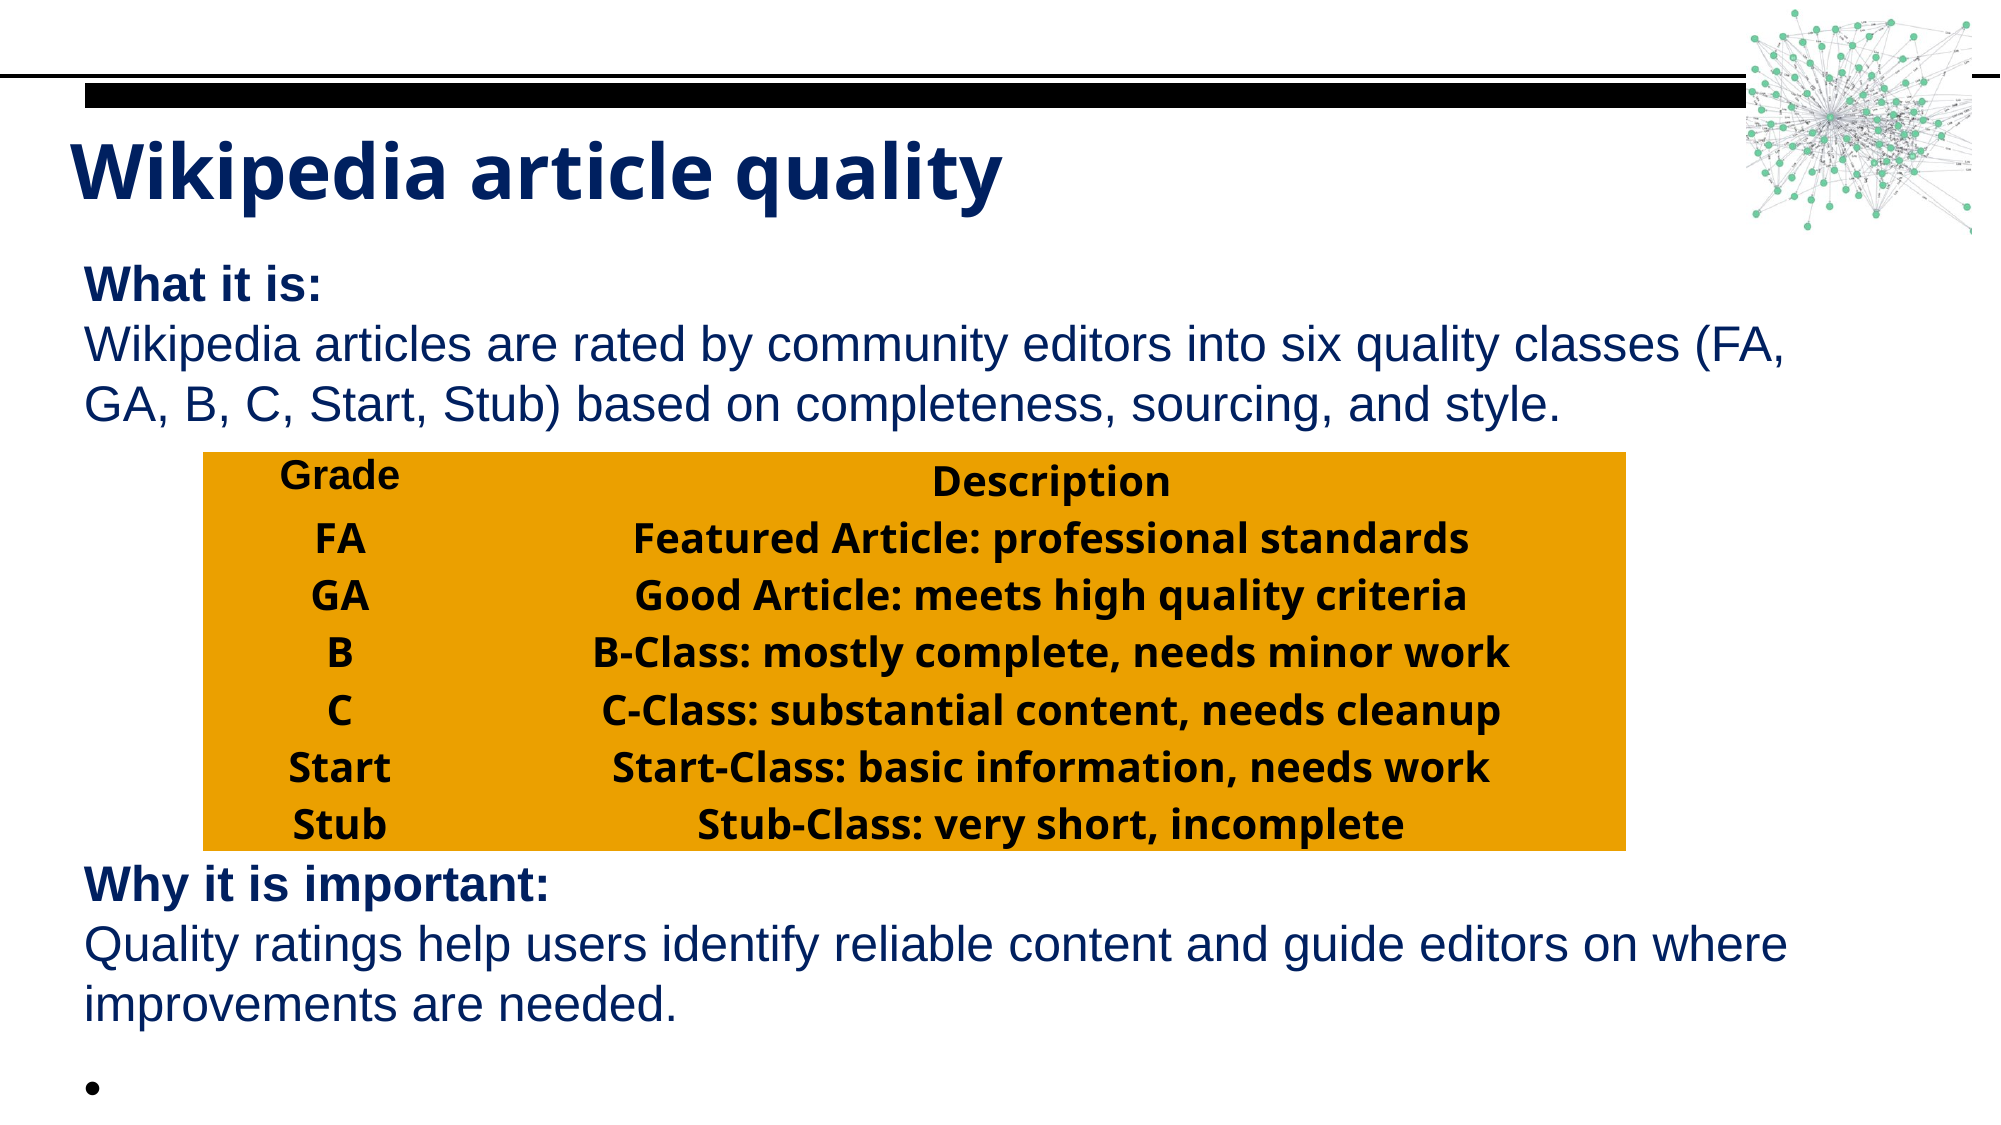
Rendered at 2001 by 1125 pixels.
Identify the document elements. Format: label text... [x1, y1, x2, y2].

table_cell Featured Article: professional standards [477, 509, 1626, 566]
table_header Grade [203, 452, 477, 509]
table_cell GA [203, 566, 477, 623]
table_cell B-Class: mostly complete, needs minor work [477, 623, 1626, 680]
title Wikipedia article quality [55, 115, 1071, 245]
table_cell FA [203, 509, 477, 566]
list What it is: Wikipedia articles are rated by community editors into six quality classes (FA, GA, B, C, Start, Stub) based on completeness, sourcing, and style. Why it is important: Quality ratings help users identify reliable content and guide editors on where improvements are needed. [68, 244, 1899, 1051]
table_cell Stub [203, 794, 477, 851]
table_cell C-Class: substantial content, needs cleanup [477, 680, 1626, 737]
table_cell Stub-Class: very short, incomplete [477, 794, 1626, 851]
table_cell Start-Class: basic information, needs work [477, 737, 1626, 794]
table_cell Start [203, 737, 477, 794]
table_cell C [203, 680, 477, 737]
table_cell Good Article: meets high quality criteria [477, 566, 1626, 623]
table_header Description [477, 452, 1626, 509]
picture [1746, 9, 1972, 235]
table_cell B [203, 623, 477, 680]
